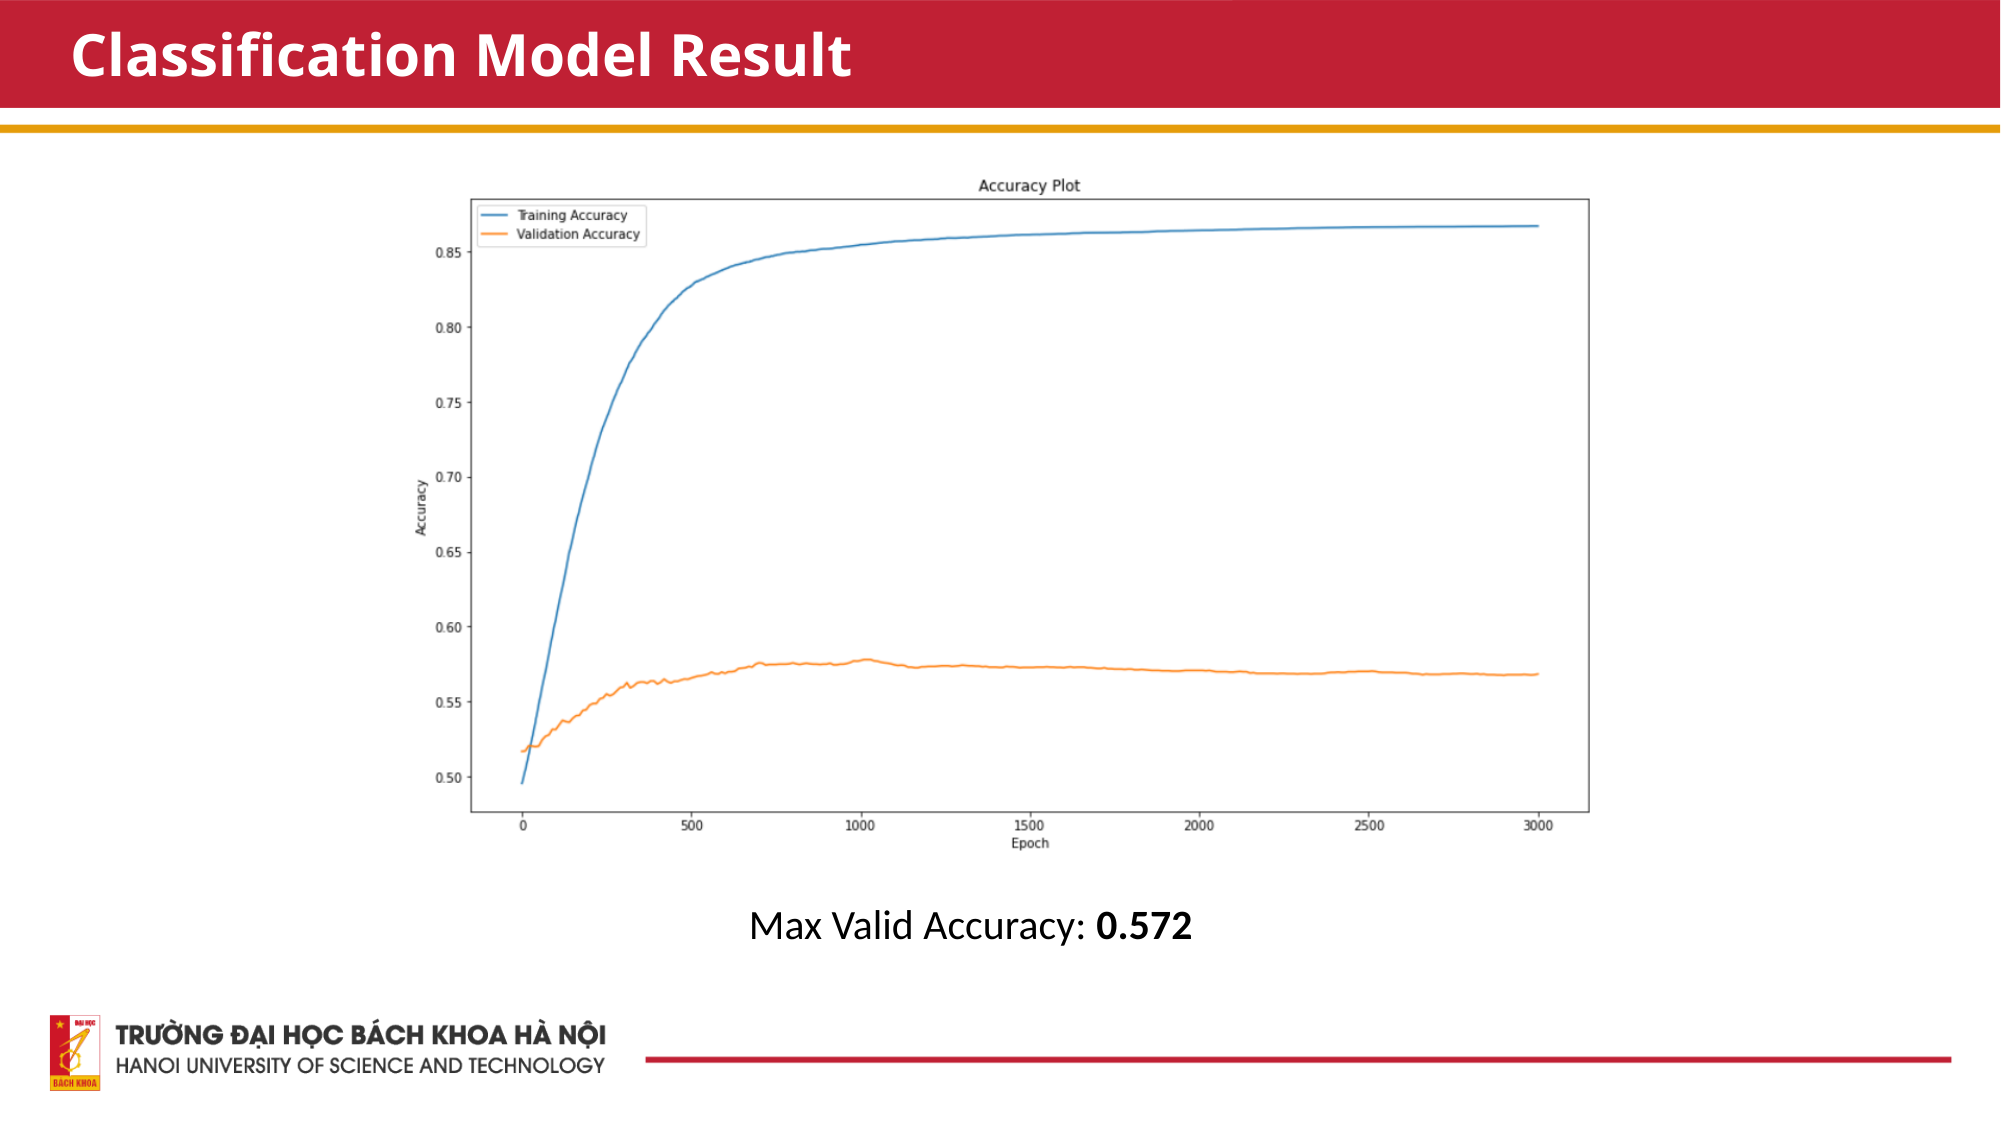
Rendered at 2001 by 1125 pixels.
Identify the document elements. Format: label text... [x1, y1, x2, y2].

text_box Max Valid Accuracy: 0.572 [733, 890, 1366, 956]
picture [409, 173, 1594, 856]
title Classification Model Result [55, 18, 1945, 91]
